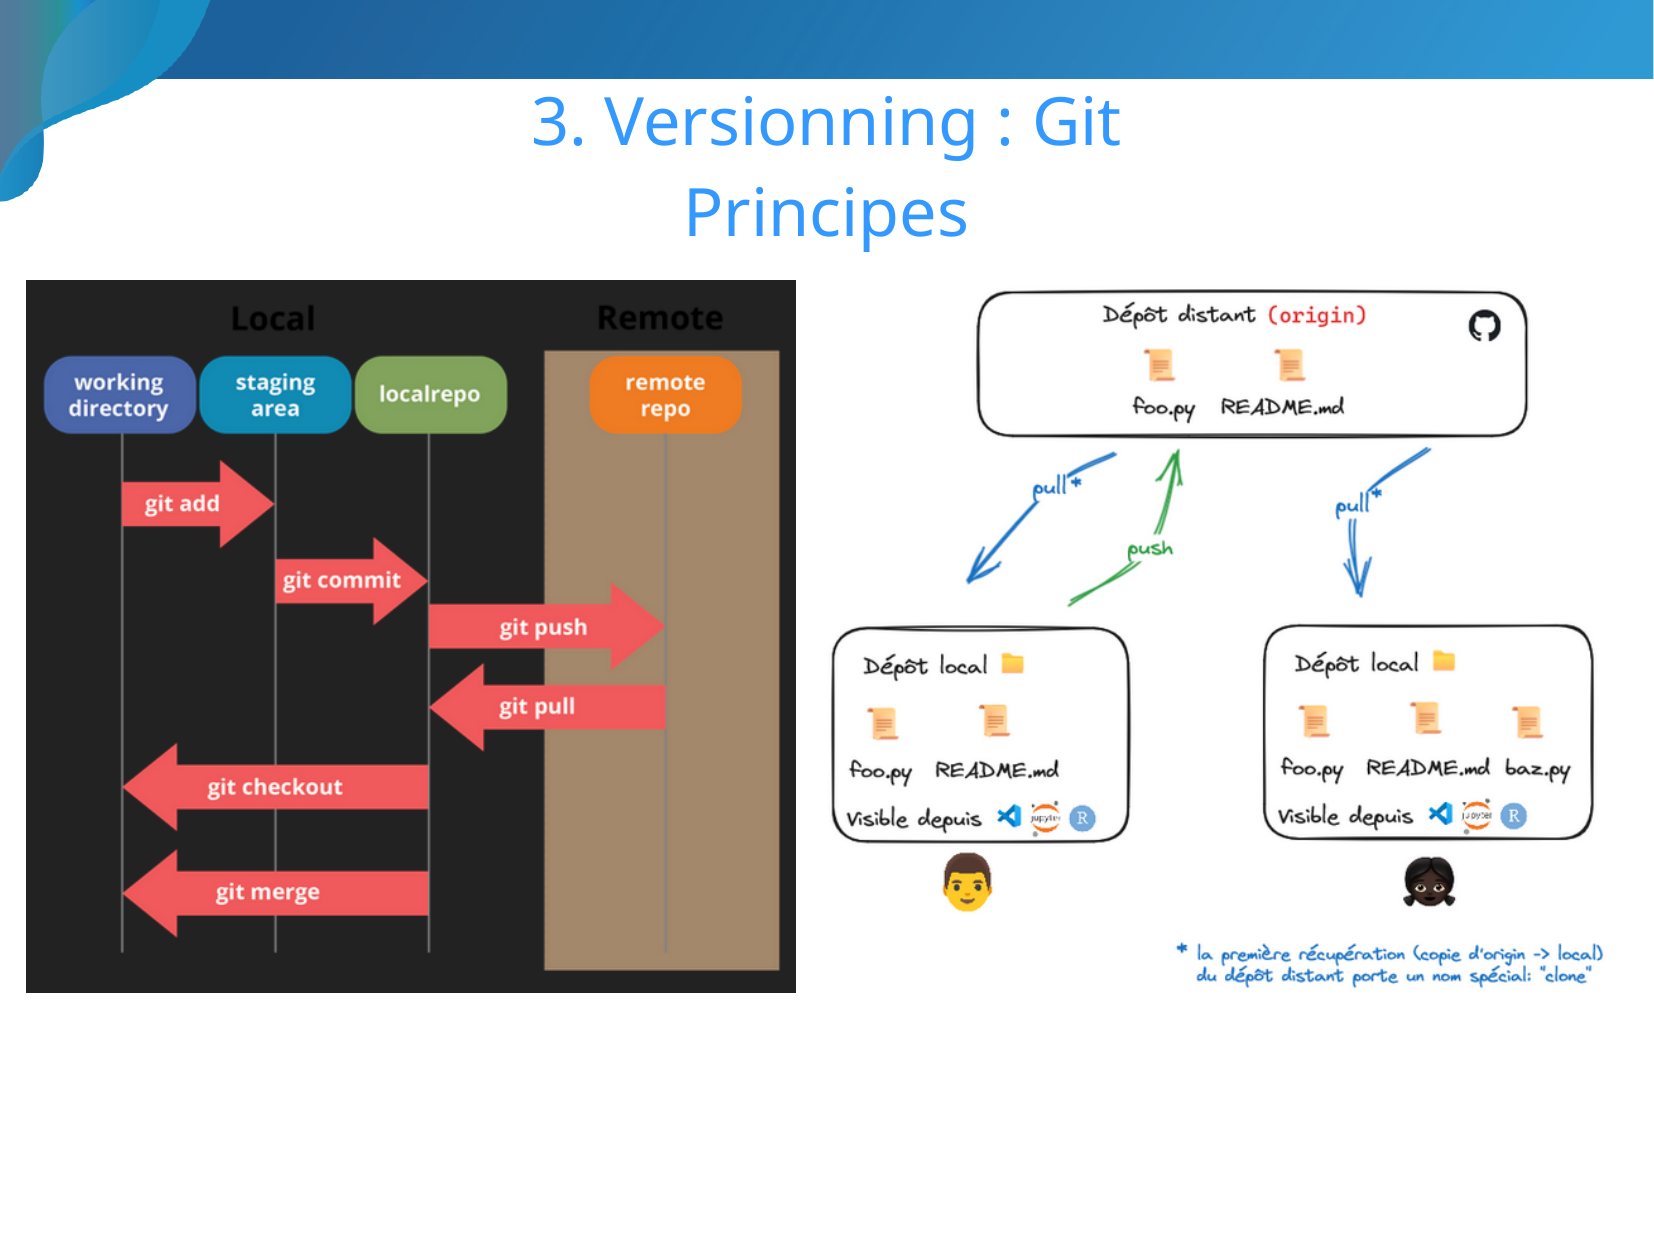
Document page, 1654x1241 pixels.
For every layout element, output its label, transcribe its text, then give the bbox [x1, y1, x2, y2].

title 3. Versionning : Git Principes [82, 68, 1571, 261]
picture [0, 0, 1654, 1241]
